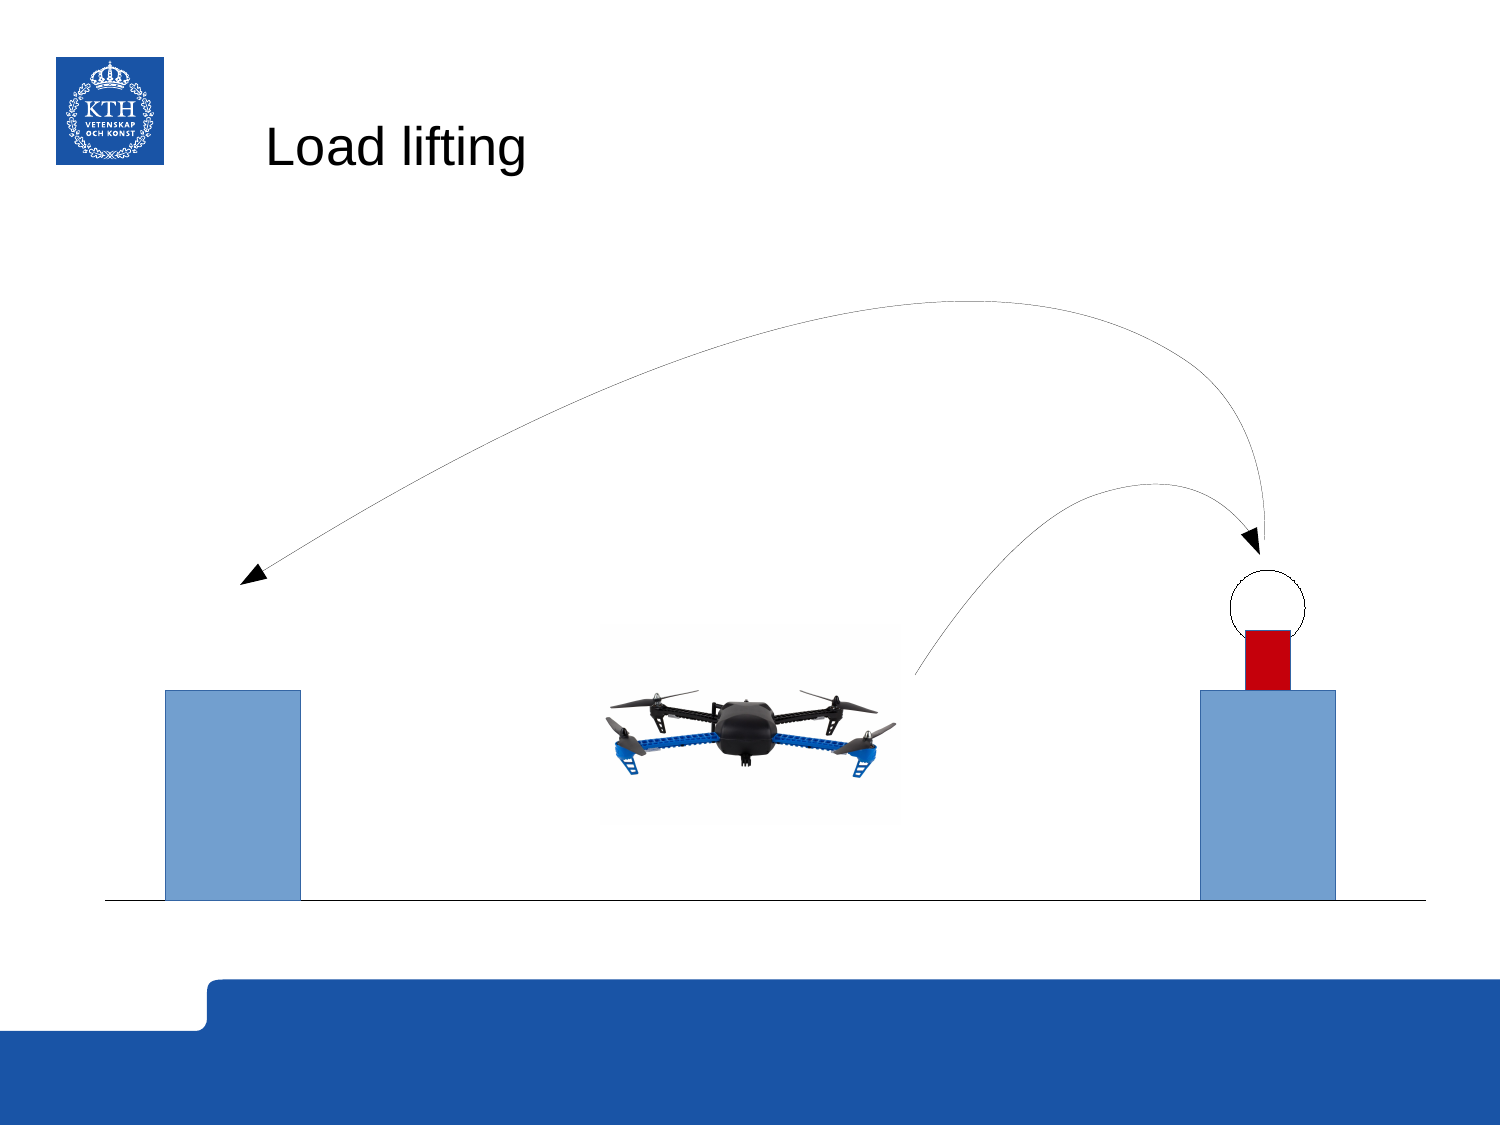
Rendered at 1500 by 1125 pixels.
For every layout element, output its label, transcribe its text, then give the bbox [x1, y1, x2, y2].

title Load lifting [265, 66, 1404, 177]
picture [600, 624, 901, 826]
text_box [1200, 570, 1336, 900]
text_box [165, 690, 301, 901]
